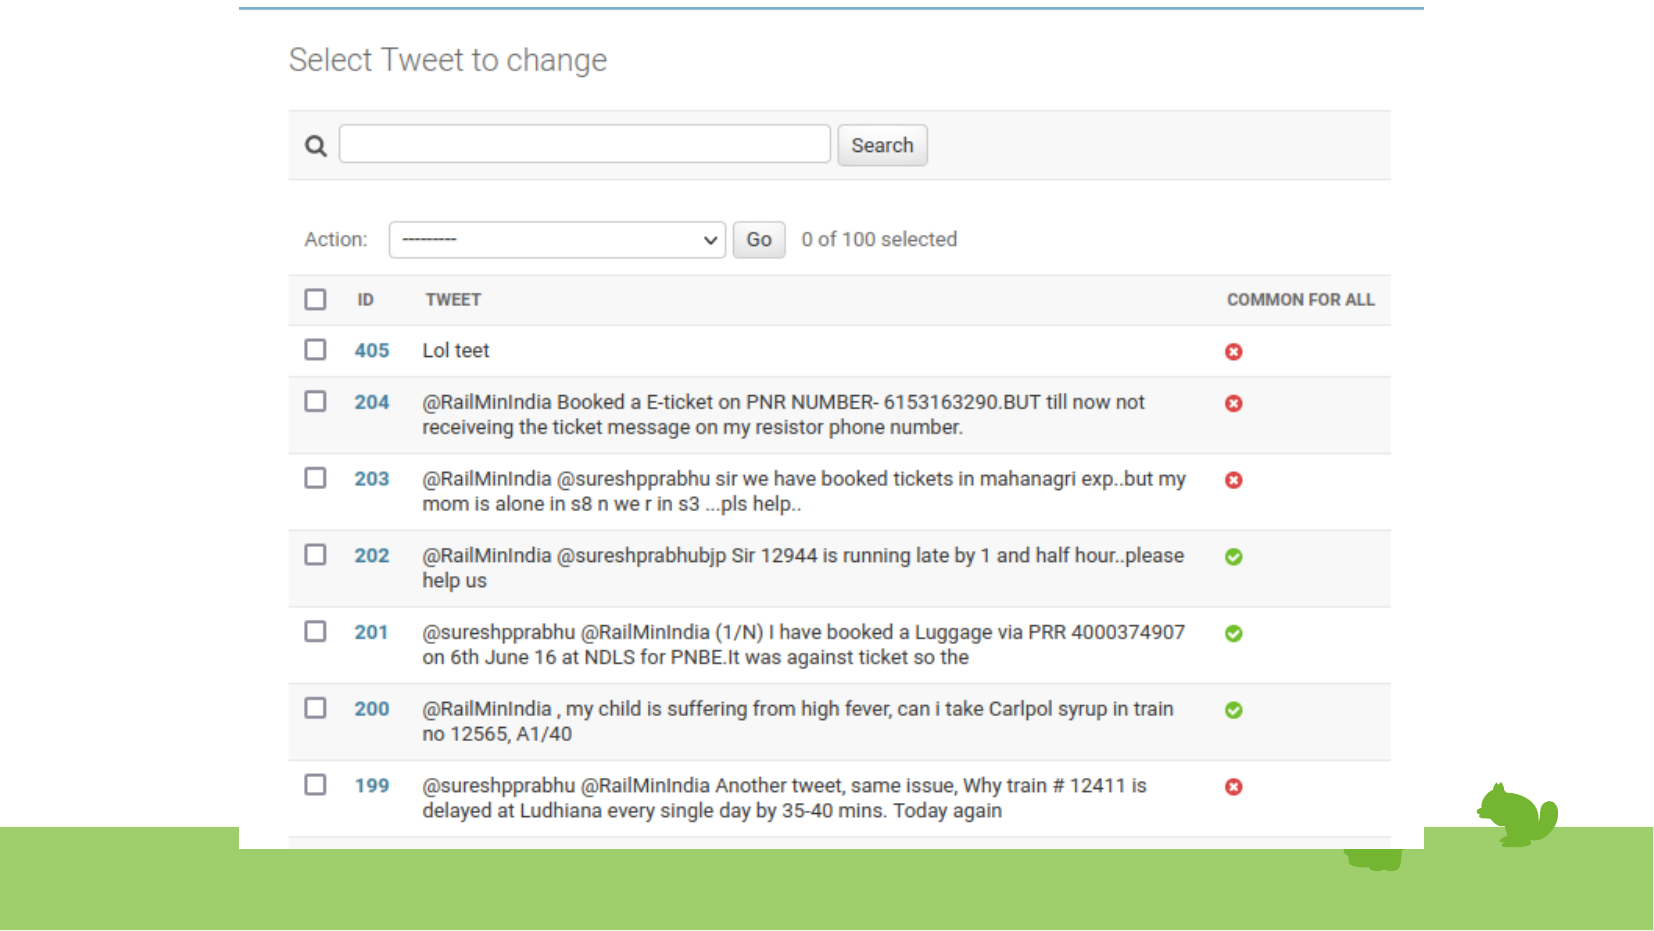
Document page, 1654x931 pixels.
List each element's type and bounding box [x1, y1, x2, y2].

picture [239, 7, 1424, 849]
